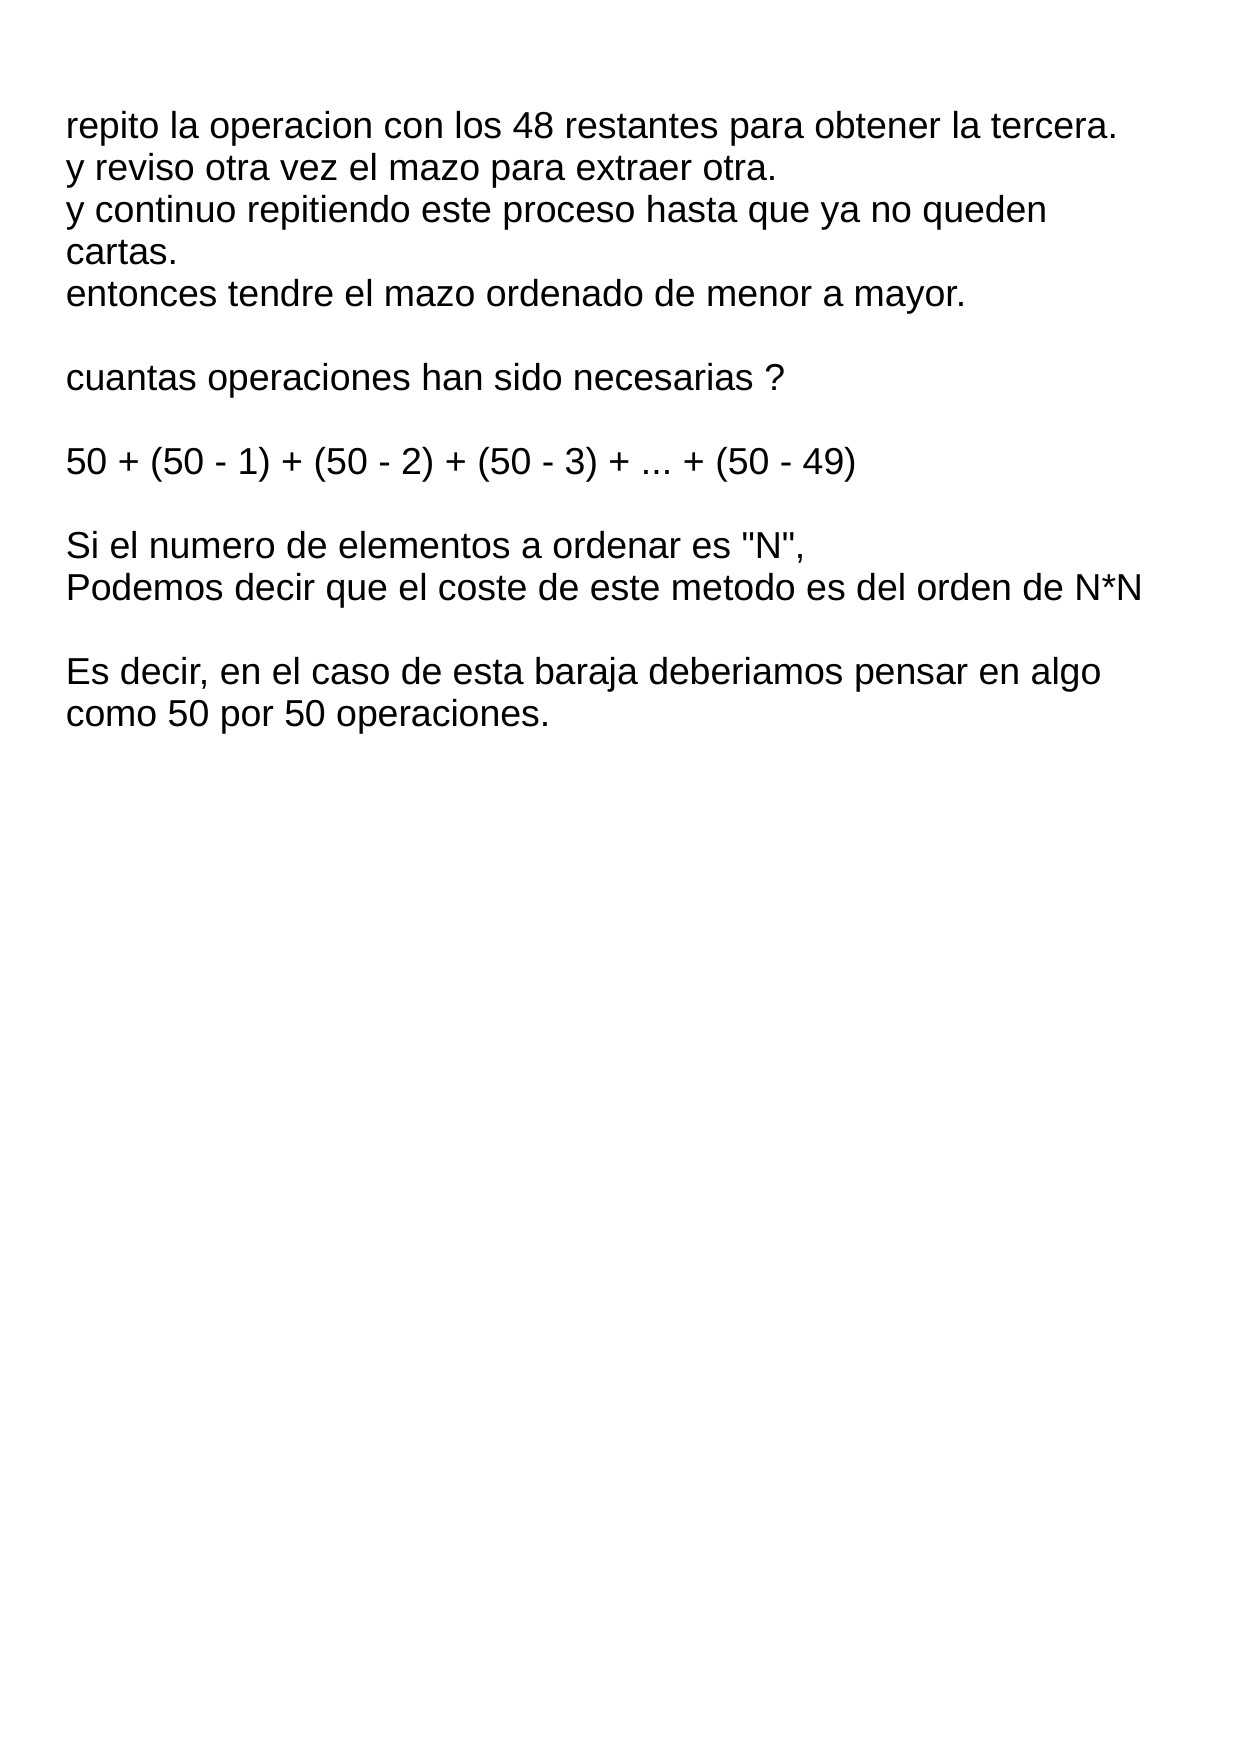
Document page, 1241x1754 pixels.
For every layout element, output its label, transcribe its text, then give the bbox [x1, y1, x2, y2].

text_box repito la operacion con los 48 restantes para obtener la tercera. y reviso otra vez el mazo para extraer otra. y continuo repitiendo este proceso hasta que ya no queden cartas. entonces tendre el mazo ordenado de menor a mayor. cuantas operaciones han sido necesarias ? 50 + (50 - 1) + (50 - 2) + (50 - 3) + ... + (50 - 49) Si el numero de elementos a ordenar es "N", Podemos decir que el coste de este metodo es del orden de N*N Es decir, en el caso de esta baraja deberiamos pensar en algo como 50 por 50 operaciones. [51, 55, 1182, 742]
